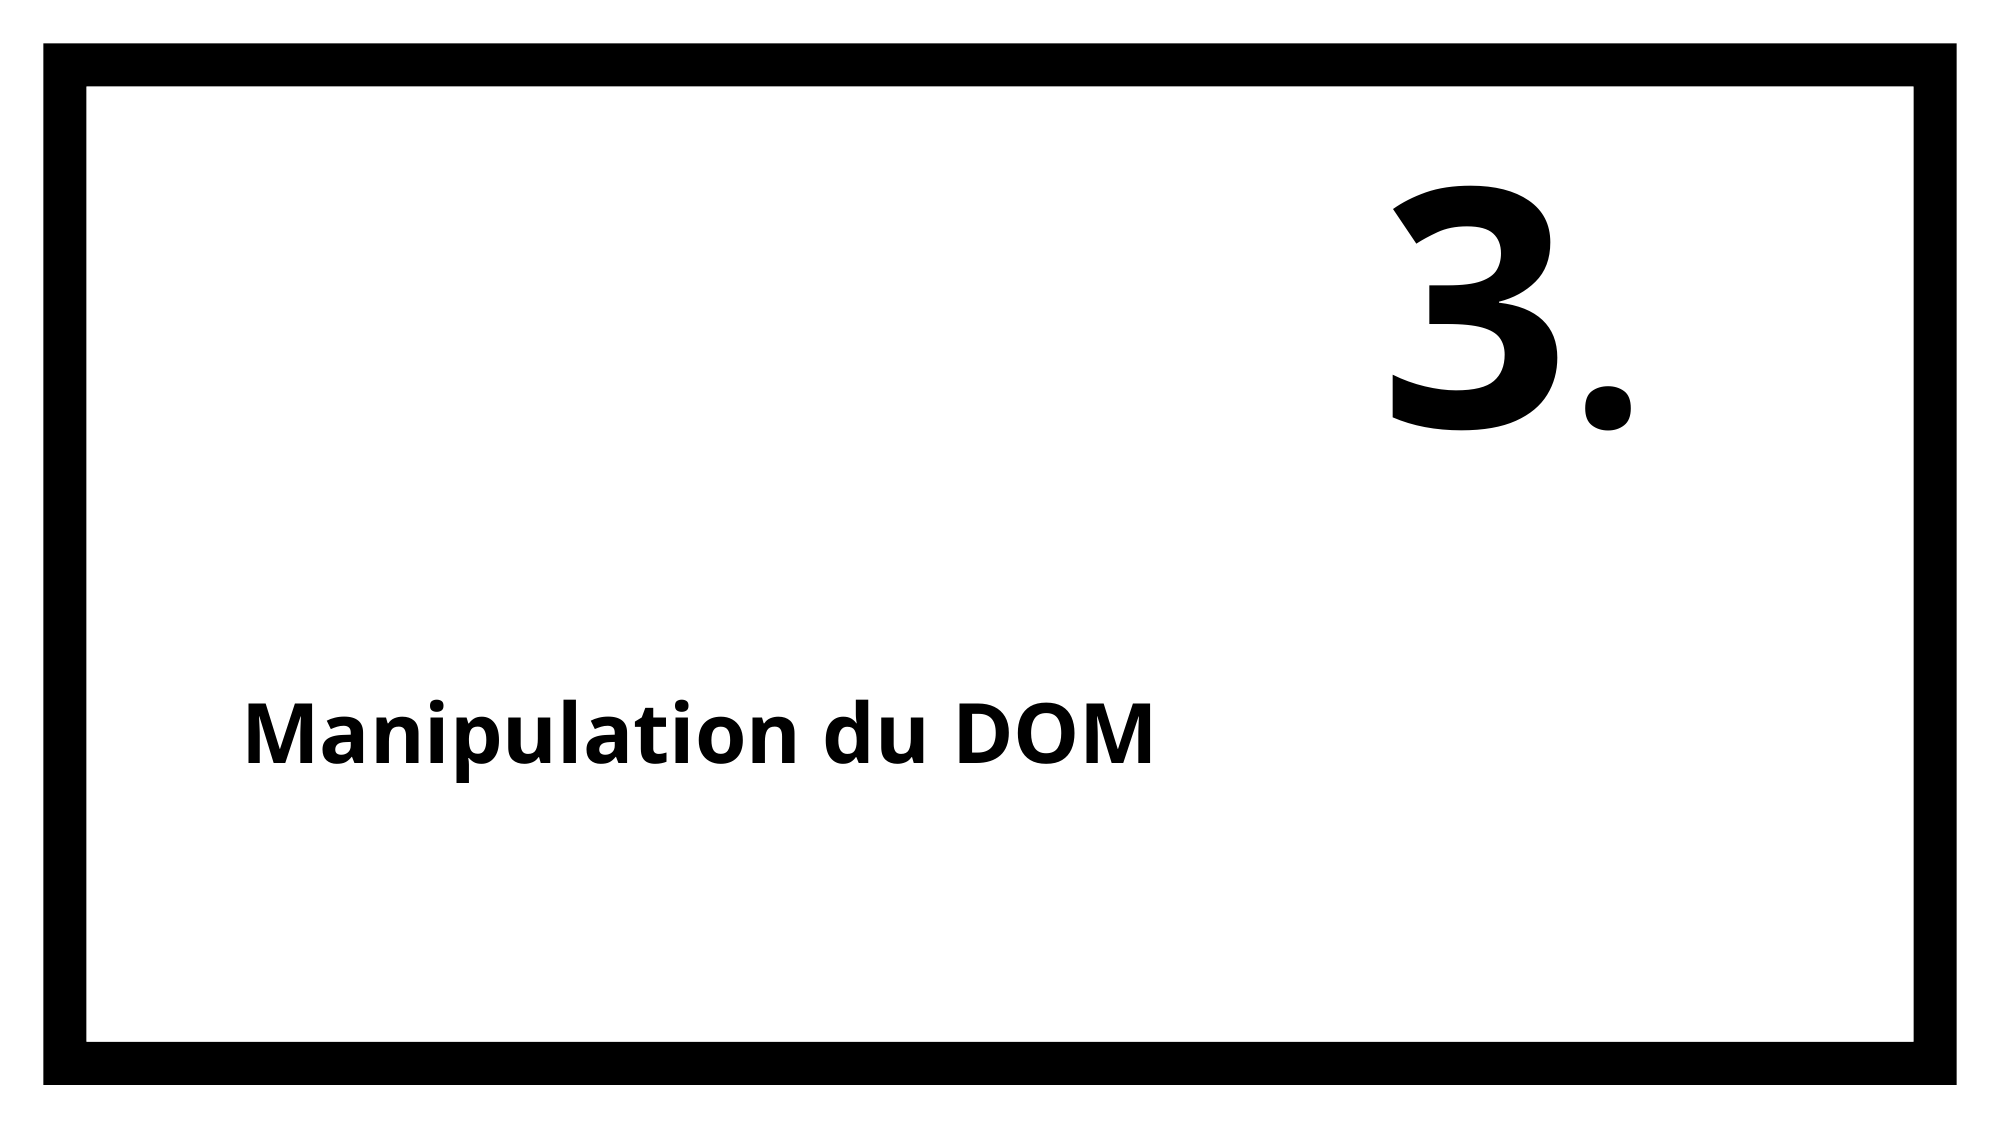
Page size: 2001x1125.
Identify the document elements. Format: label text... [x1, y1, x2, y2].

text_box 3. [1360, 73, 1849, 497]
title Manipulation du DOM [221, 546, 1305, 801]
